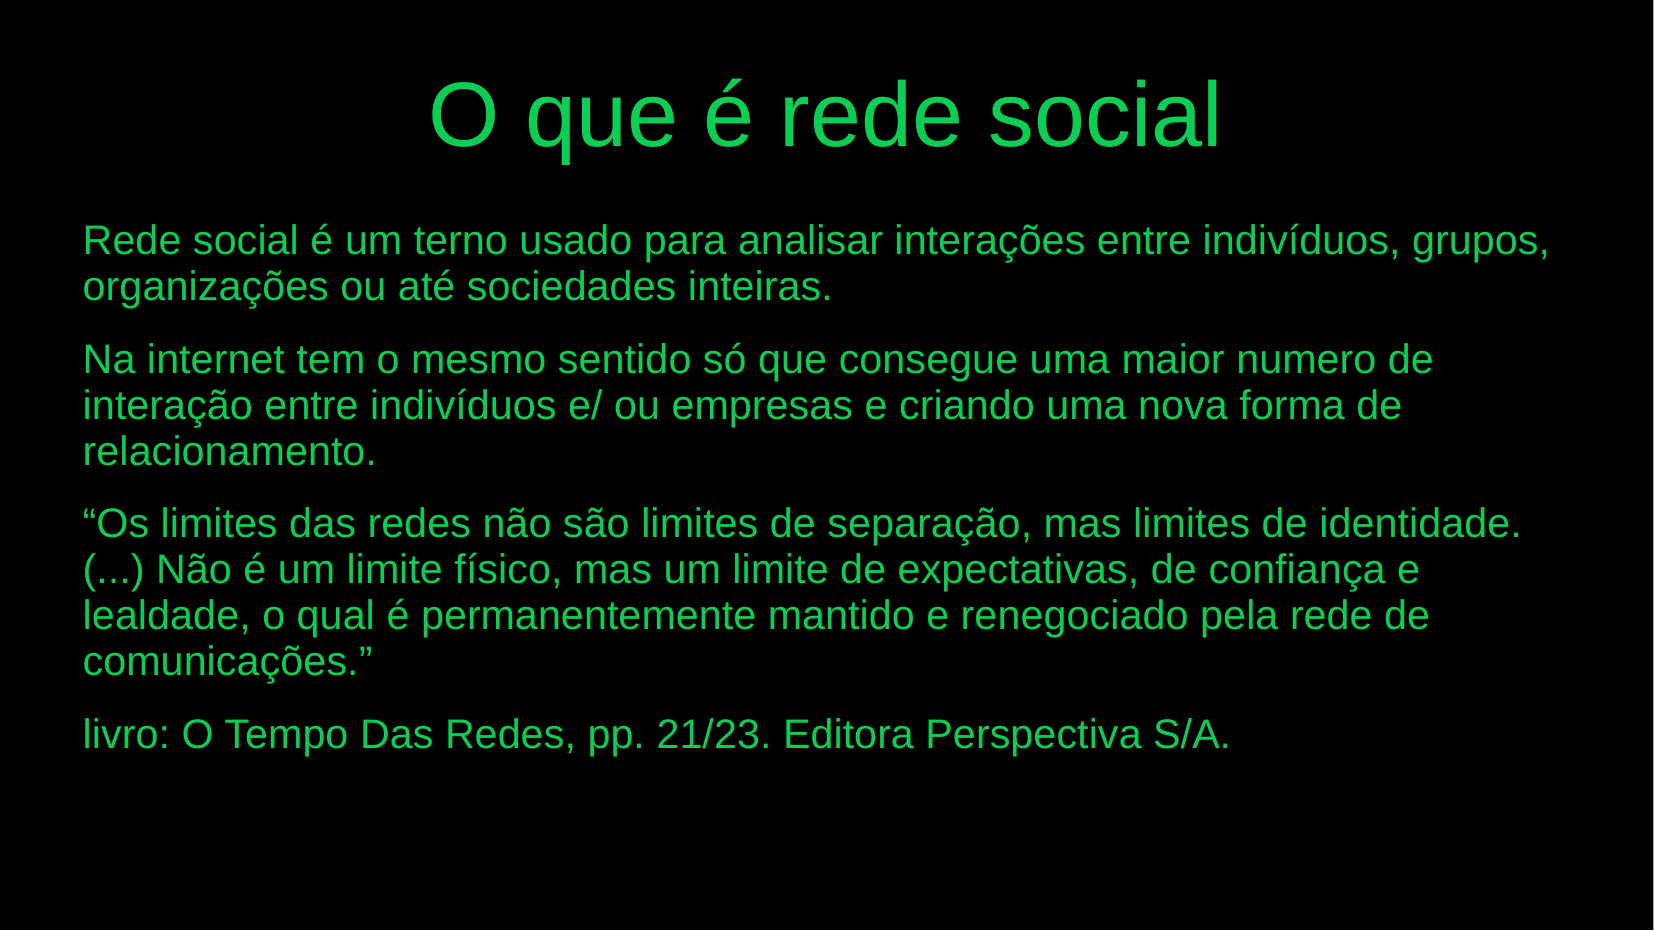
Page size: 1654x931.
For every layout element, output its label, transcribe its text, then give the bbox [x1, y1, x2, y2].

title O que é rede social [82, 37, 1571, 193]
list Rede social é um terno usado para analisar interações entre indivíduos, grupos, organizações ou até sociedades inteiras. Na internet tem o mesmo sentido só que consegue uma maior numero de interação entre indivíduos e/ ou empresas e criando uma nova forma de relacionamento. “Os limites das redes não são limites de separação, mas limites de identidade. (...) Não é um limite físico, mas um limite de expectativas, de confiança e lealdade, o qual é permanentemente mantido e renegociado pela rede de comunicações.” livro: O Tempo Das Redes, pp. 21/23. Editora Perspectiva S/A. [82, 217, 1571, 757]
